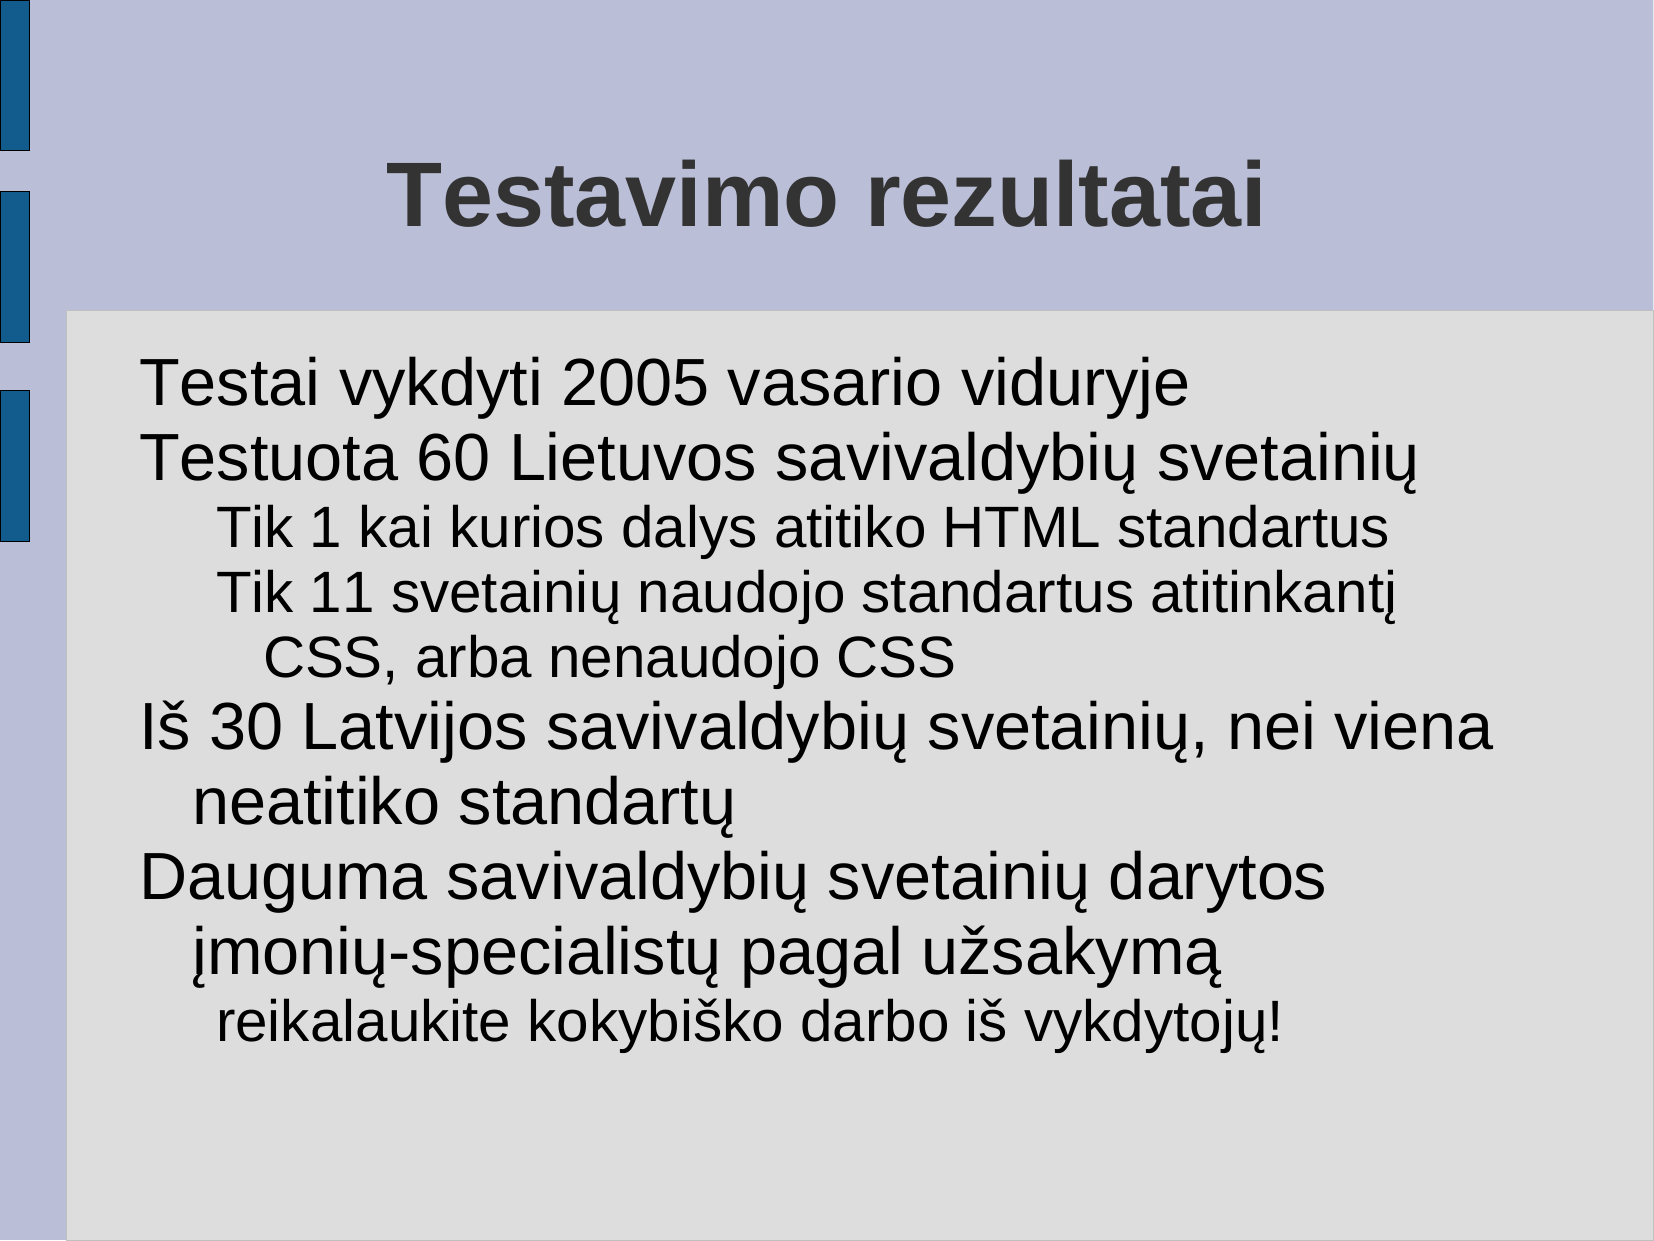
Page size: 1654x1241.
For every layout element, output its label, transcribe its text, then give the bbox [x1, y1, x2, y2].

title Testavimo rezultatai [121, 91, 1534, 299]
list Testai vykdyti 2005 vasario viduryje Testuota 60 Lietuvos savivaldybių svetainių Tik 1 kai kurios dalys atitiko HTML standartus Tik 11 svetainių naudojo standartus atitinkantį CSS, arba nenaudojo CSS Iš 30 Latvijos savivaldybių svetainių, nei viena neatitiko standartų Dauguma savivaldybių svetainių darytos įmonių-specialistų pagal užsakymą reikalaukite kokybiško darbo iš vykdytojų! [121, 344, 1534, 1127]
